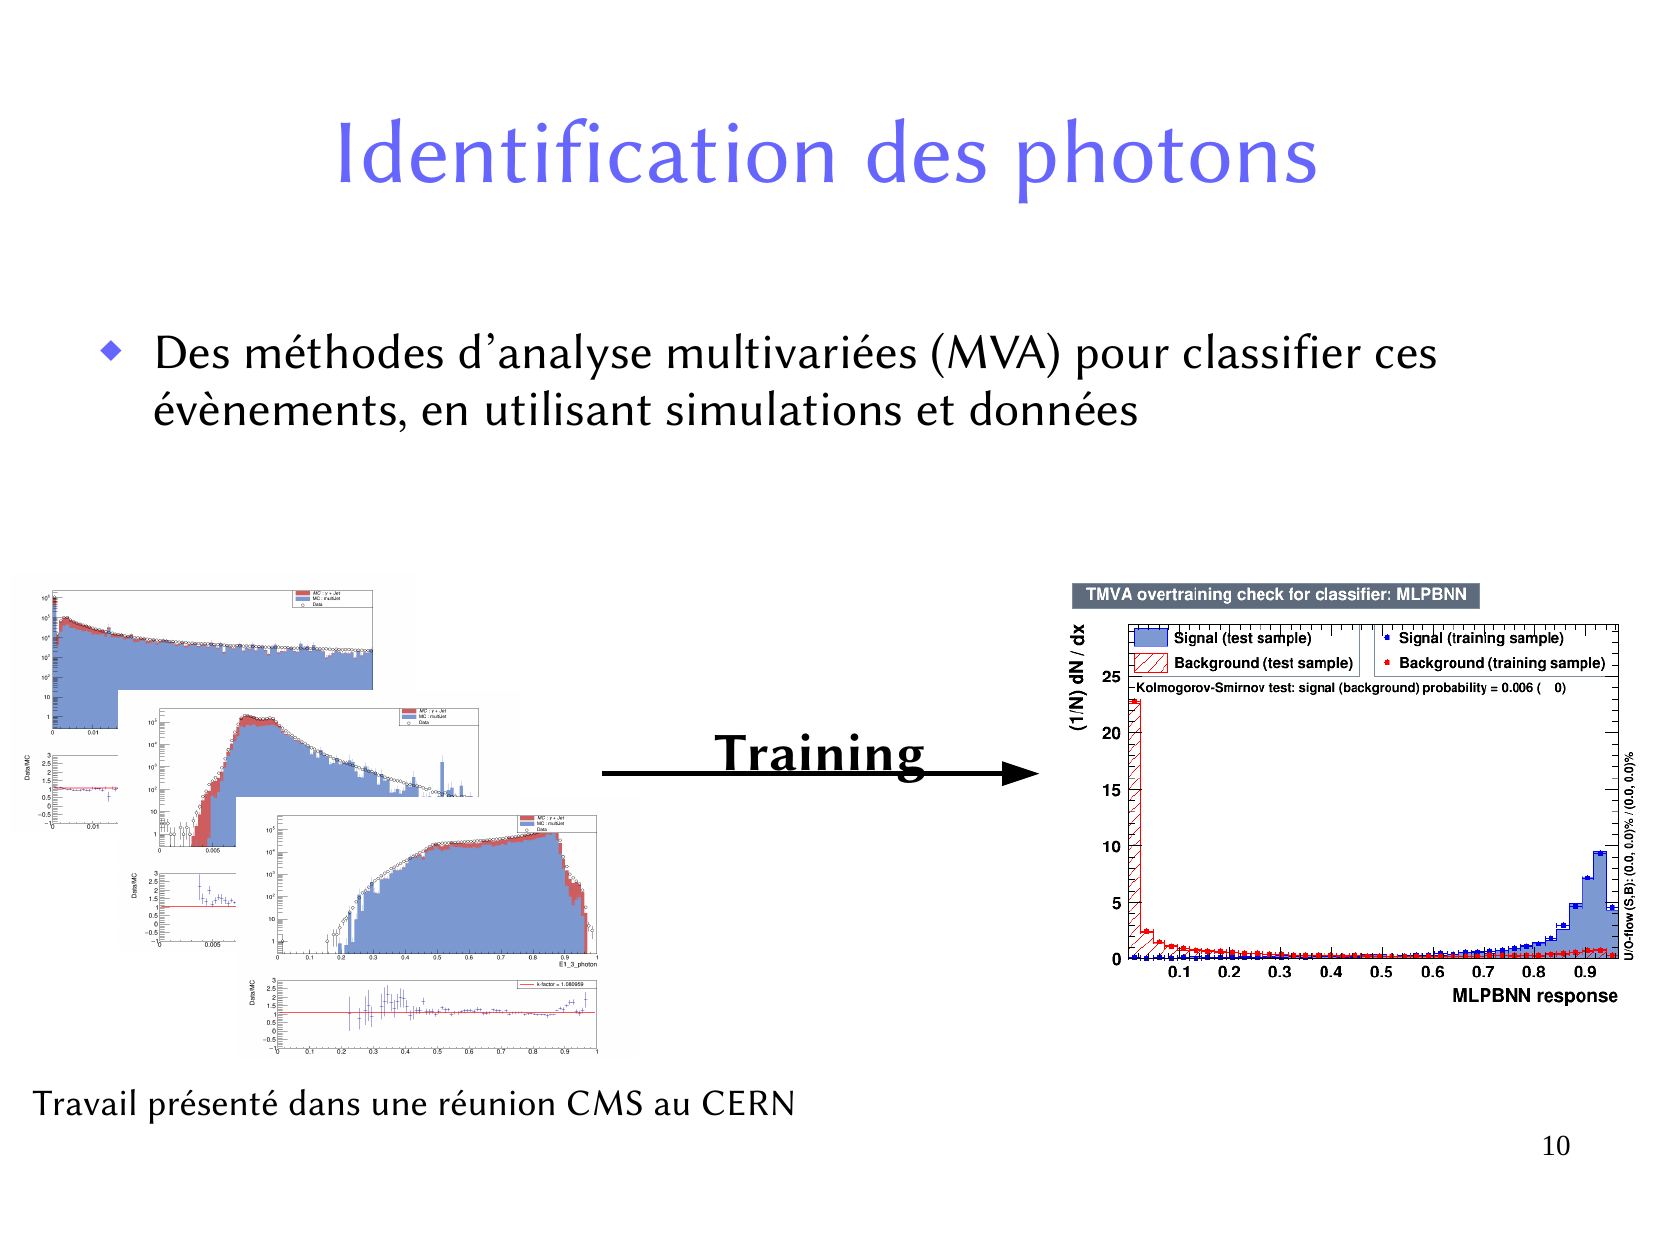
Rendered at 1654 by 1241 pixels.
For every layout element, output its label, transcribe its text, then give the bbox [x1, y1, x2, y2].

picture [1067, 581, 1647, 1010]
list Des méthodes d’analyse multivariées (MVA) pour classifier ces évènements, en utilisant simulations et données [82, 237, 1571, 957]
picture [11, 572, 639, 1058]
title Identification des photons [82, 49, 1571, 237]
list Des méthodes d’analyse multivariées (MVA) pour classifier ces évènements, en utilisant simulations et données [82, 833, 236, 957]
text_box Travail présenté dans une réunion CMS au CERN [17, 1074, 892, 1174]
